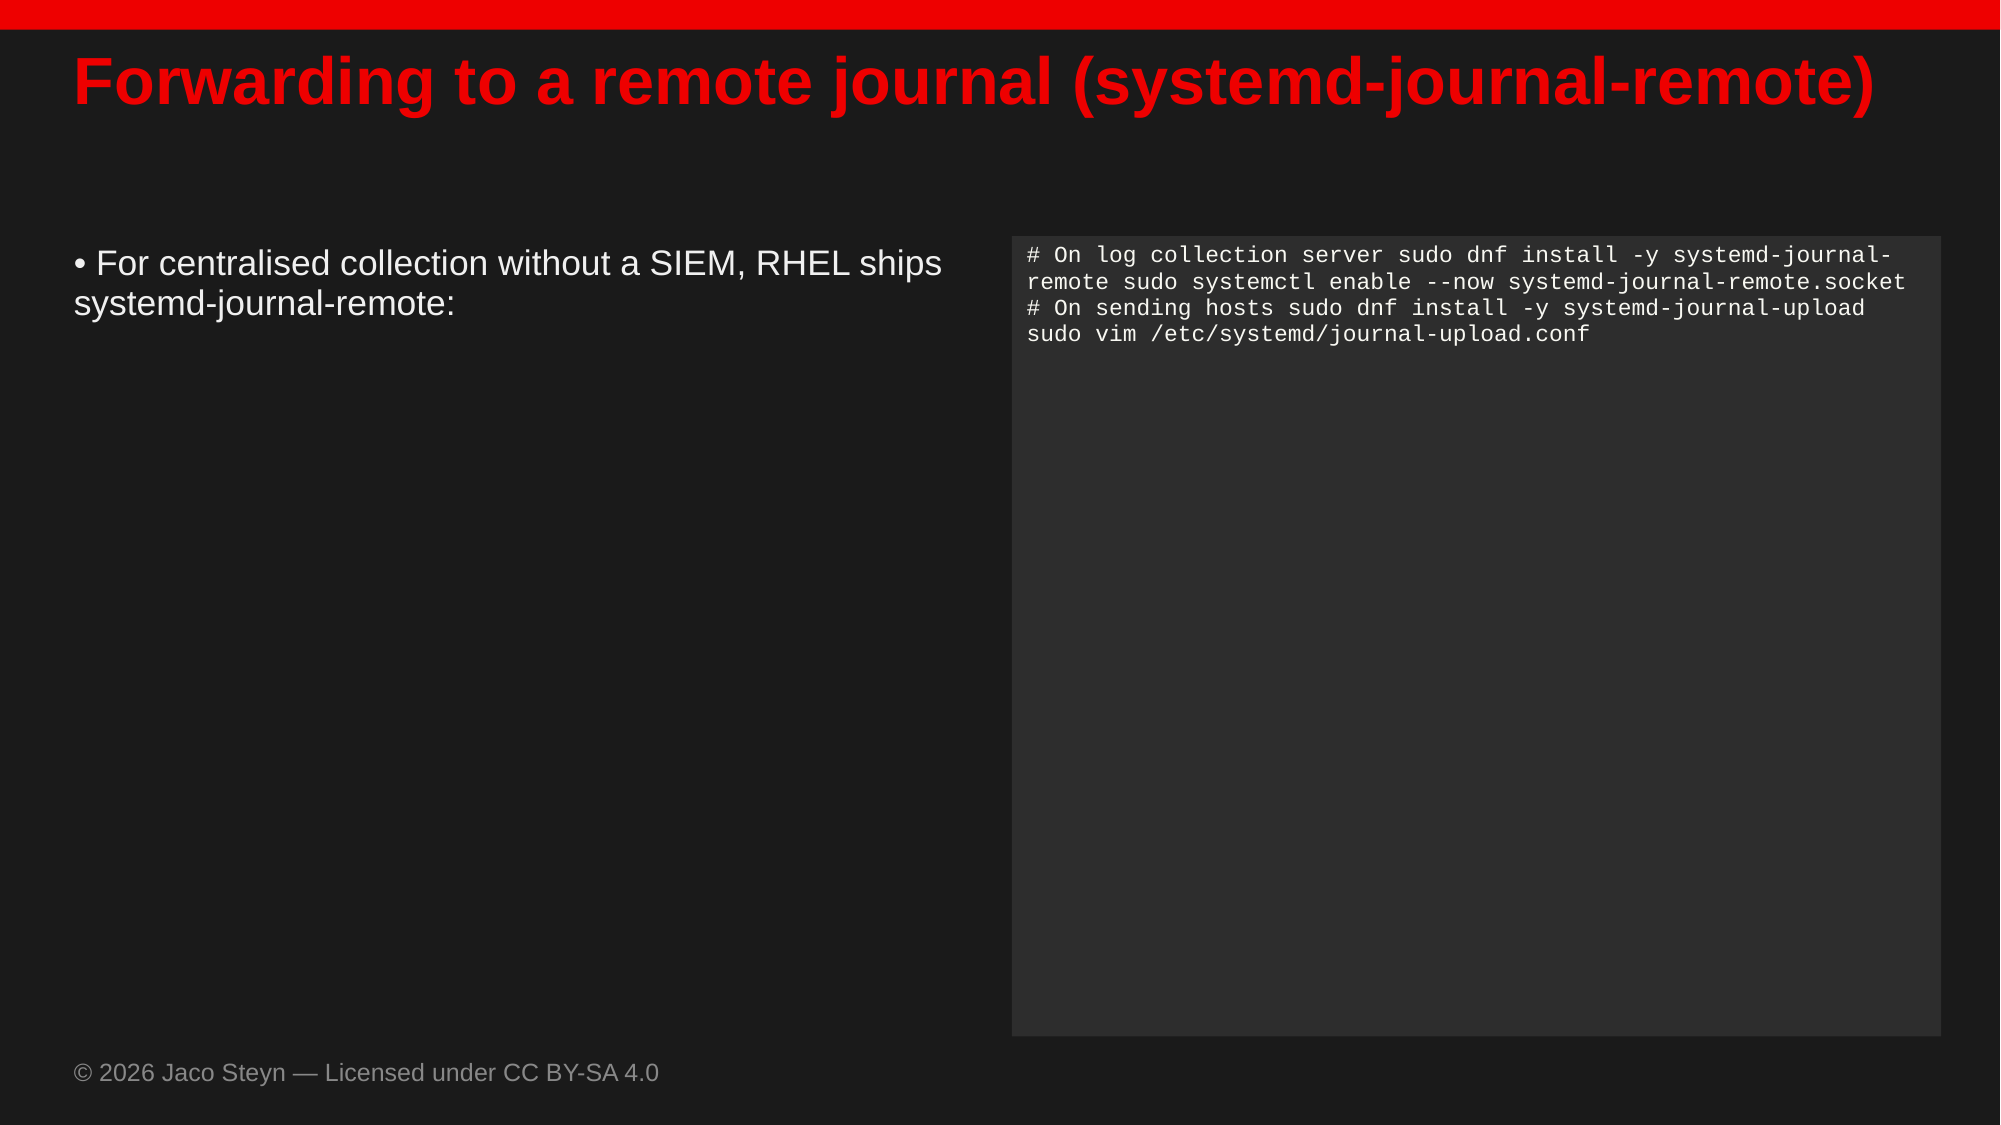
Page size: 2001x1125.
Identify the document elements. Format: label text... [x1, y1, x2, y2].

text_box Forwarding to a remote journal (systemd-journal-remote) [59, 36, 1942, 208]
text_box # On log collection server sudo dnf install -y systemd-journal-remote sudo systemctl enable --now systemd-journal-remote.socket # On sending hosts sudo dnf install -y systemd-journal-upload sudo vim /etc/systemd/journal-upload.conf [1011, 236, 1942, 1037]
text_box [0, 0, 2001, 30]
text_box • For centralised collection without a SIEM, RHEL ships systemd-journal-remote: [59, 236, 989, 1037]
text_box © 2026 Jaco Steyn — Licensed under CC BY-SA 4.0 [59, 1051, 1942, 1093]
